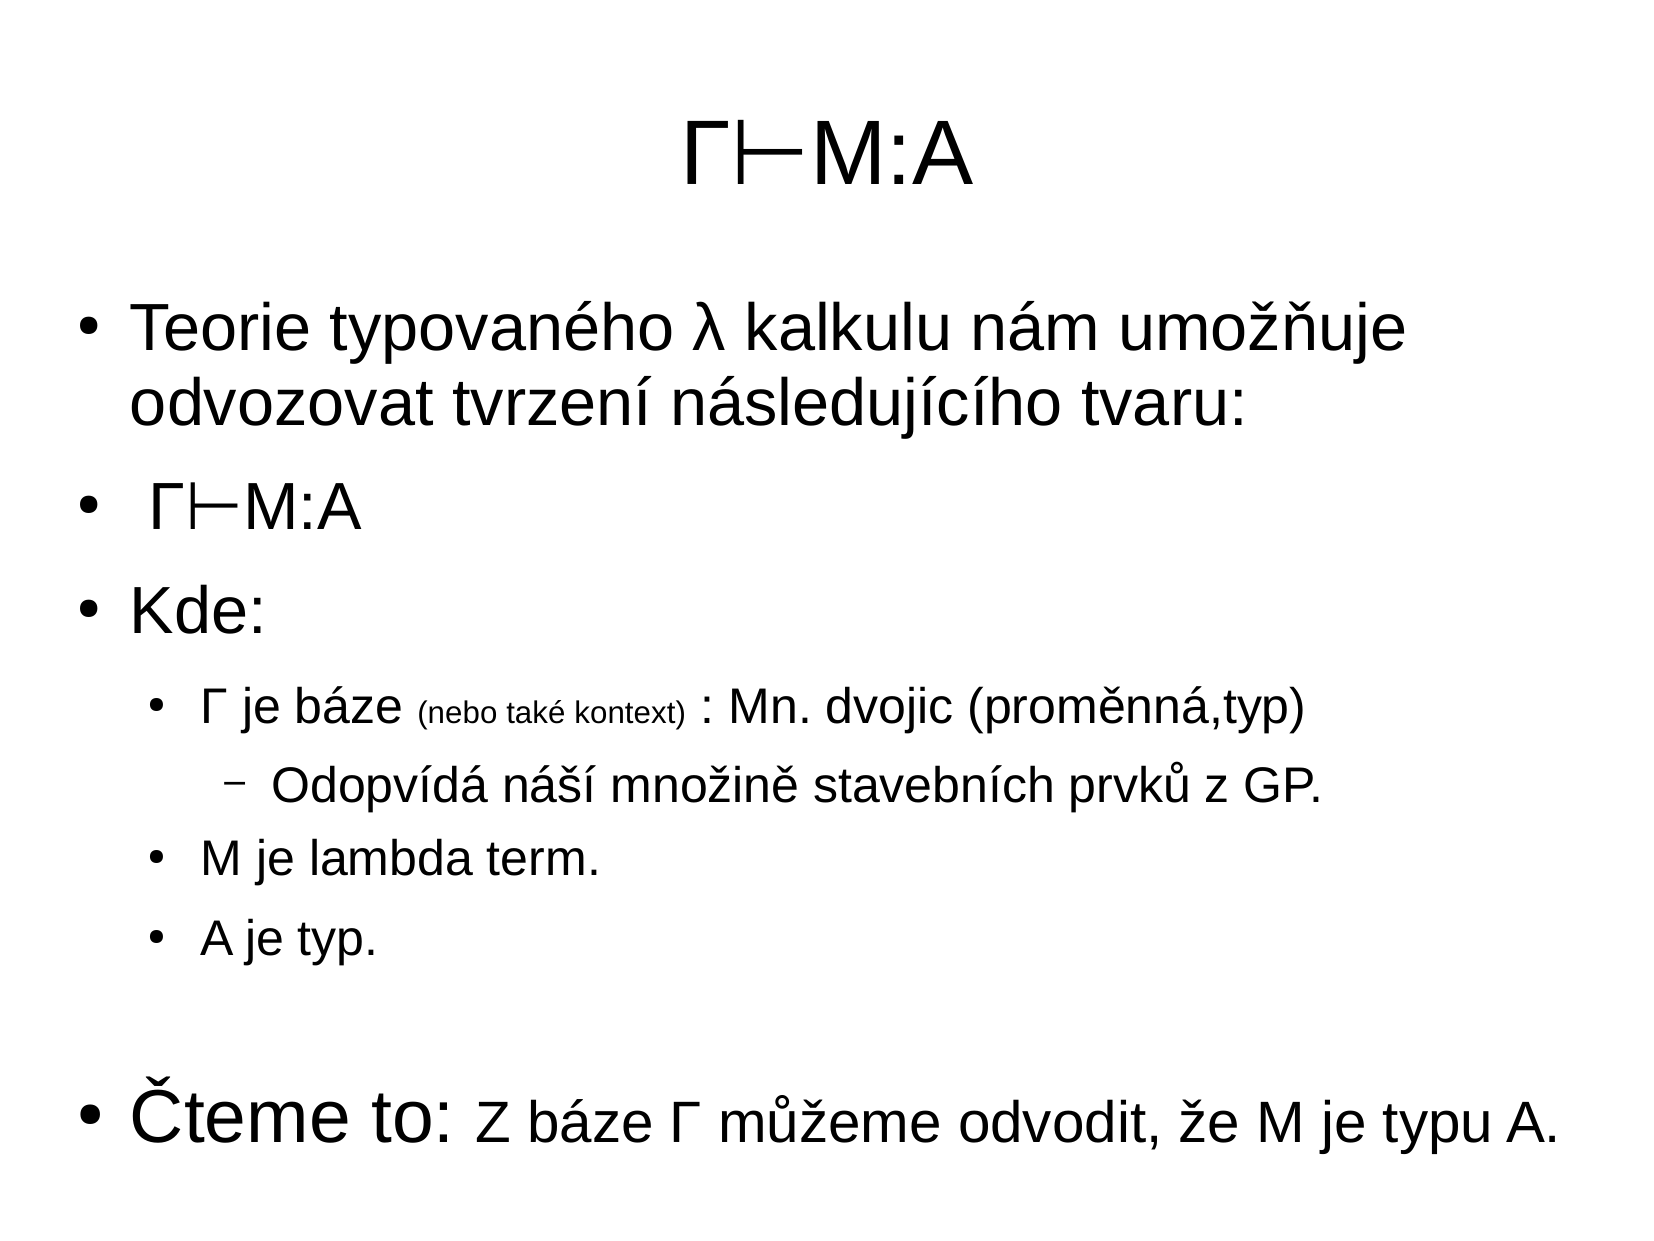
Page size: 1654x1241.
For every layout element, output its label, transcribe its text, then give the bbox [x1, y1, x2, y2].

list Teorie typovaného λ kalkulu nám umožňuje odvozovat tvrzení následujícího tvaru: Γ⊢M:A Kde: Γ je báze (nebo také kontext) : Mn. dvojic (proměnná,typ) Odopvídá náší množině stavebních prvků z GP. M je lambda term. A je typ. Čteme to: Z báze Γ můžeme odvodit, že M je typu A. [59, 290, 1625, 1211]
title Γ⊢M:A [82, 49, 1571, 257]
